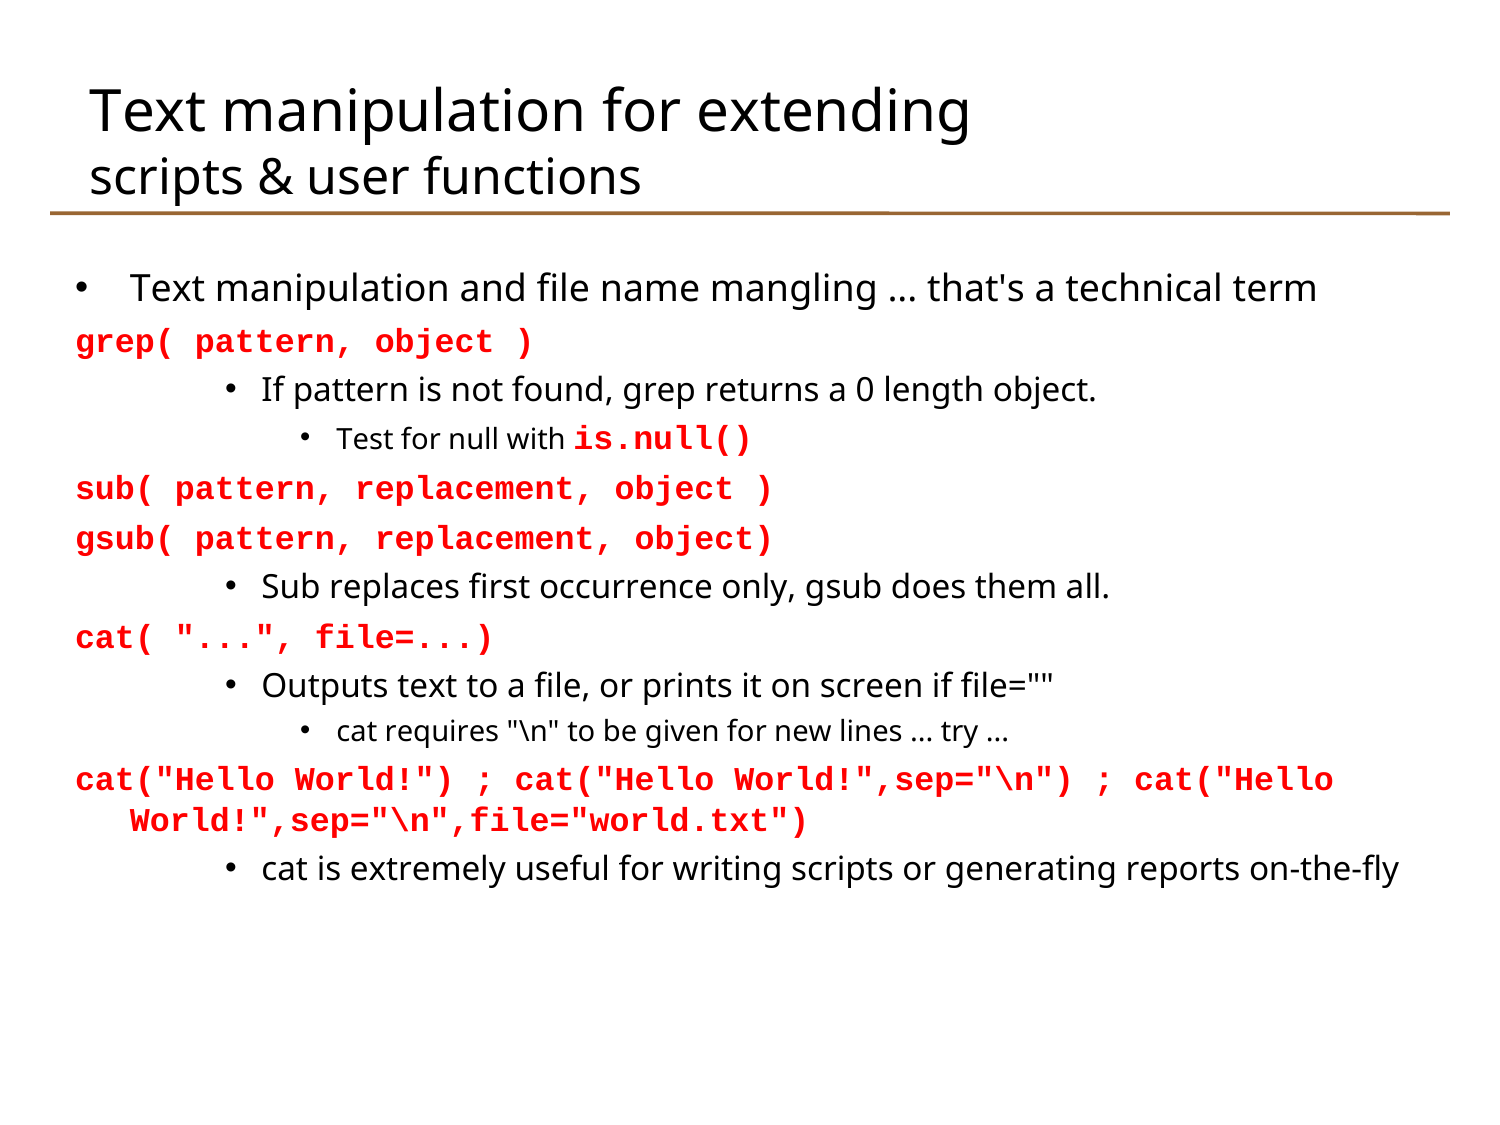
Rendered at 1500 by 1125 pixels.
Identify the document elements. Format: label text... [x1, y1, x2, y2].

text_box Text manipulation for extending scripts & user functions [75, 44, 1425, 233]
text_box Text manipulation and file name mangling ... that's a technical term grep( pattern, object ) If pattern is not found, grep returns a 0 length object. Test for null with is.null() sub( pattern, replacement, object ) gsub( pattern, replacement, object) Sub replaces first occurrence only, gsub does them all. cat( "...", file=...) Outputs text to a file, or prints it on screen if file="" cat requires "\n" to be given for new lines ... try ... cat("Hello World!") ; cat("Hello World!",sep="\n") ; cat("Hello World!",sep="\n",file="world.txt") cat is extremely useful for writing scripts or generating reports on-the-fly [75, 263, 1425, 1006]
